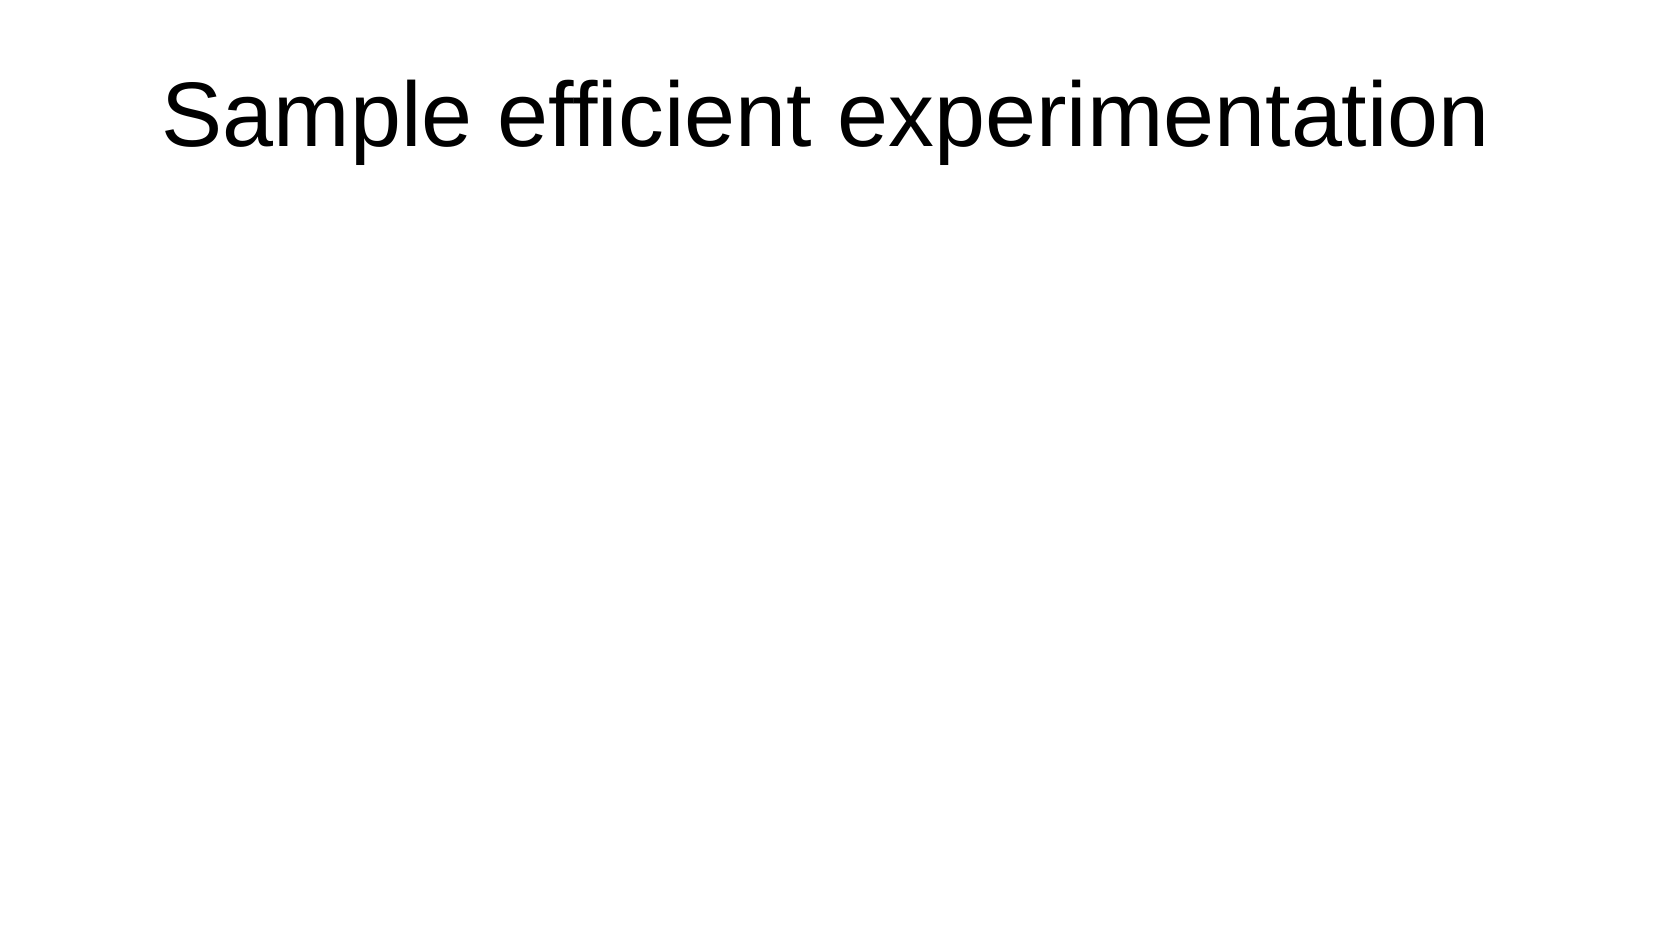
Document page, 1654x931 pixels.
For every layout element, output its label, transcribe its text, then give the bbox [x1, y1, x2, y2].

title Sample efficient experimentation [82, 37, 1571, 193]
